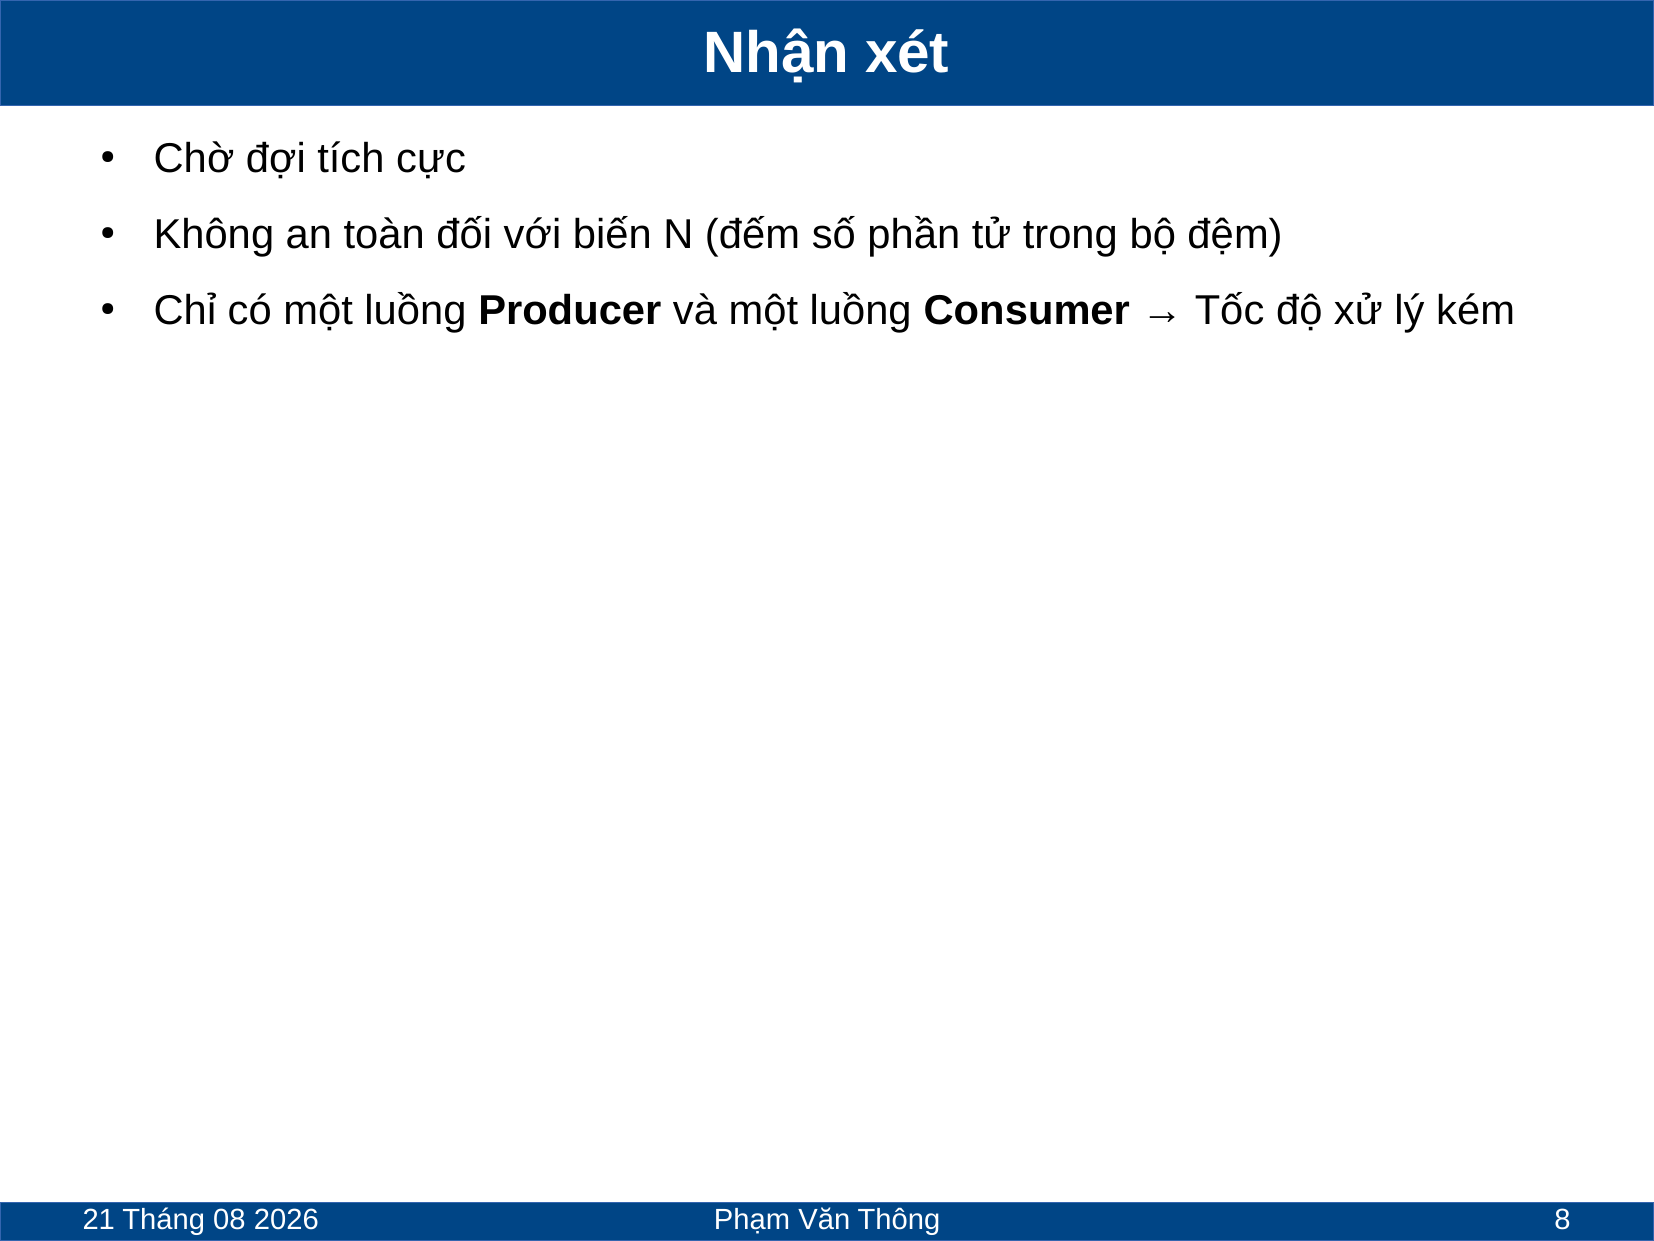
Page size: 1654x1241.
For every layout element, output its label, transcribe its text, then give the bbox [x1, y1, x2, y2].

list Chờ đợi tích cực Không an toàn đối với biến N (đếm số phần tử trong bộ đệm) Chỉ có một luồng Producer và một luồng Consumer → Tốc độ xử lý kém [82, 135, 1571, 855]
title Nhận xét [0, 0, 1654, 106]
